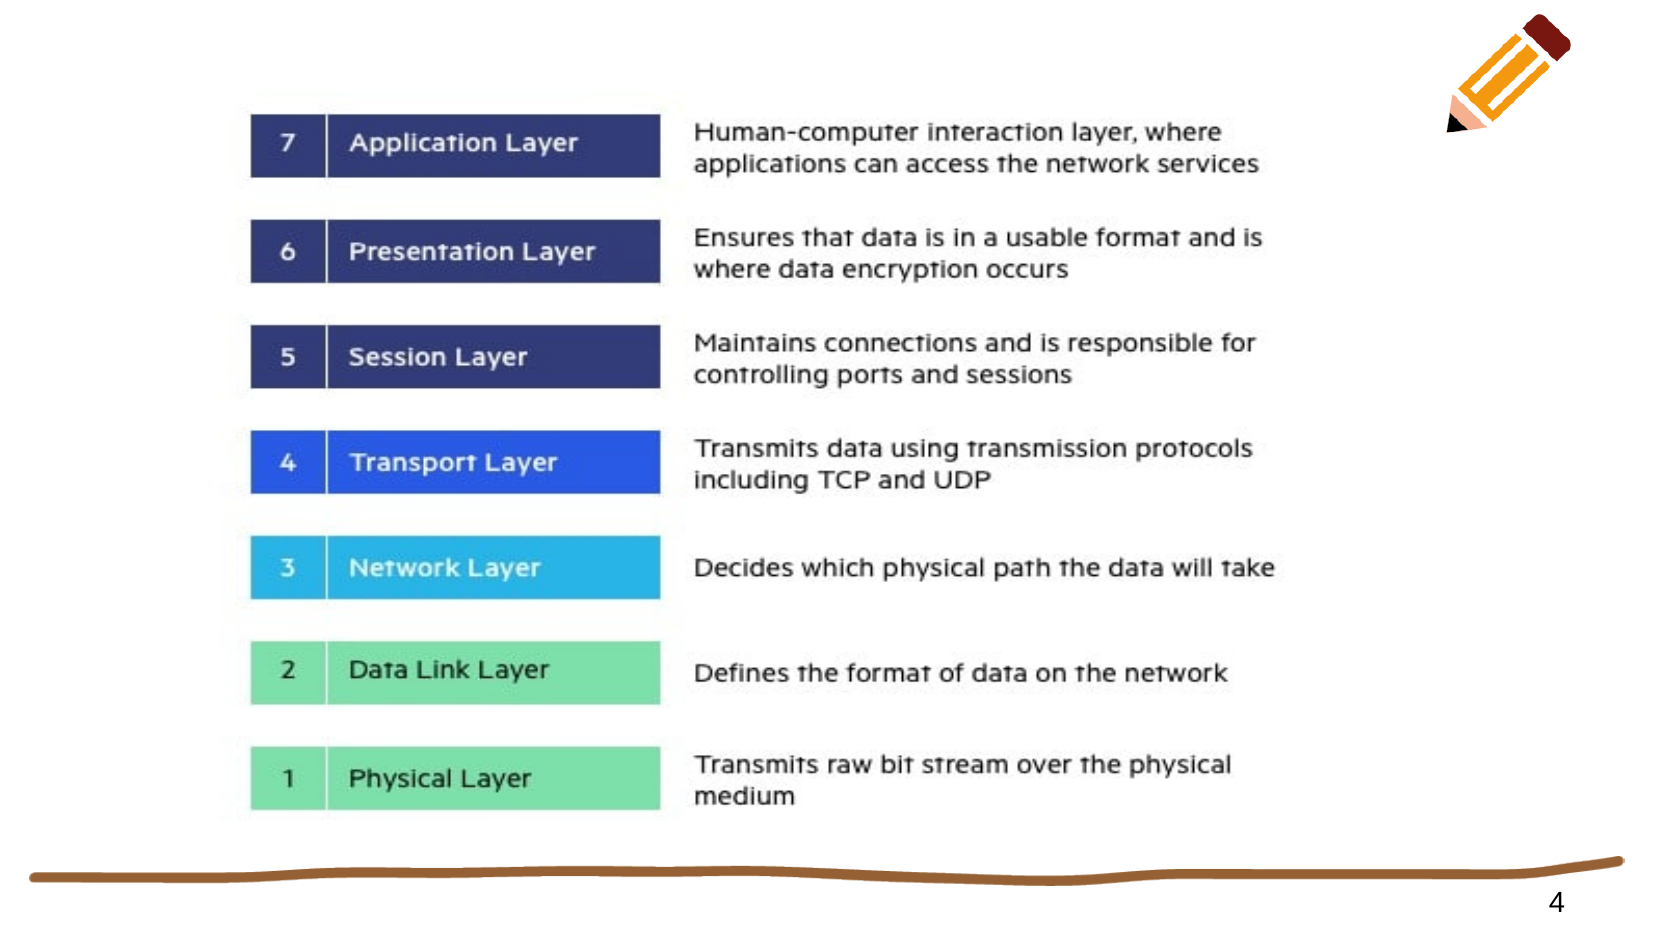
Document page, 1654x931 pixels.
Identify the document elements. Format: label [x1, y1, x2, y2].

picture [1446, 14, 1571, 133]
picture [29, 62, 1625, 886]
